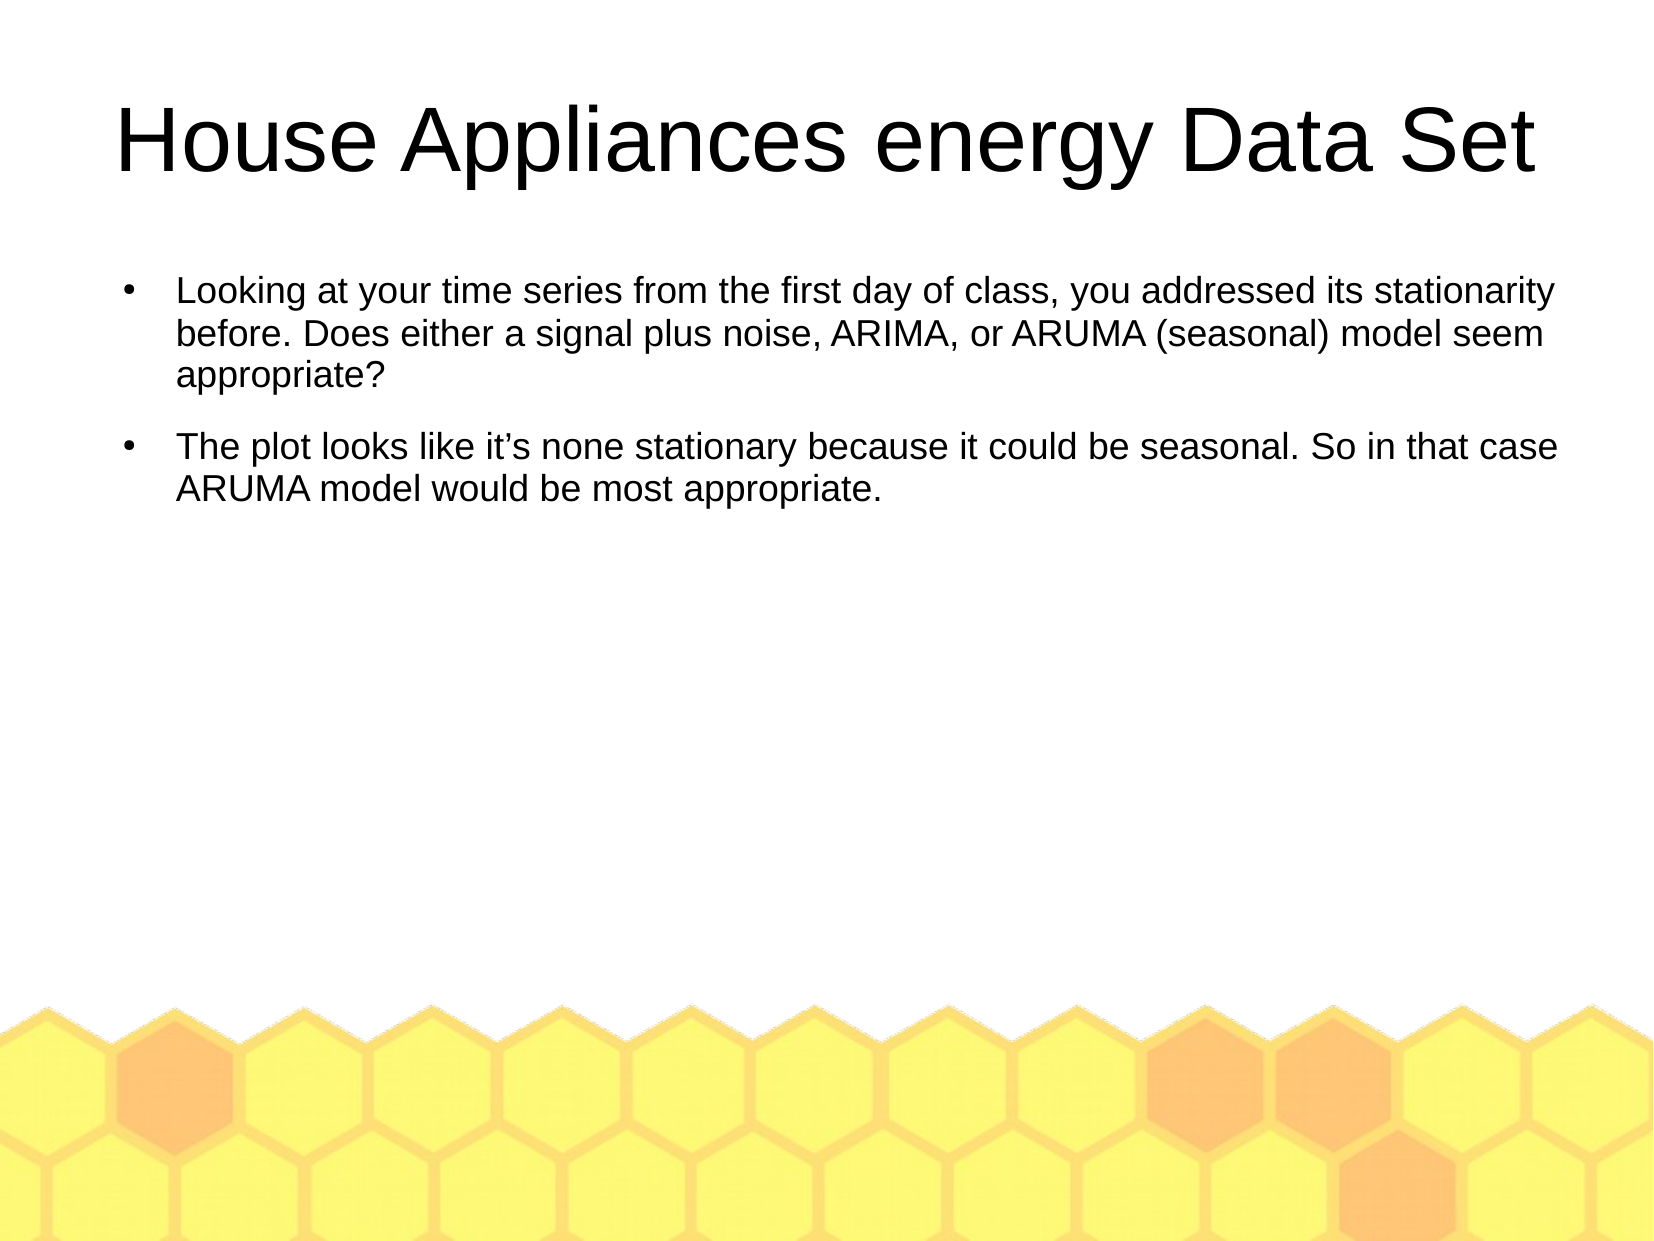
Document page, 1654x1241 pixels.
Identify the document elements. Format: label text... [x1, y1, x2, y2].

list Looking at your time series from the first day of class, you addressed its stationarity before. Does either a signal plus noise, ARIMA, or ARUMA (seasonal) model seem appropriate? The plot looks like it’s none stationary because it could be seasonal. So in that case ARUMA model would be most appropriate. [105, 270, 1594, 990]
picture [0, 1001, 1654, 1241]
title House Appliances energy Data Set [82, 0, 1571, 192]
